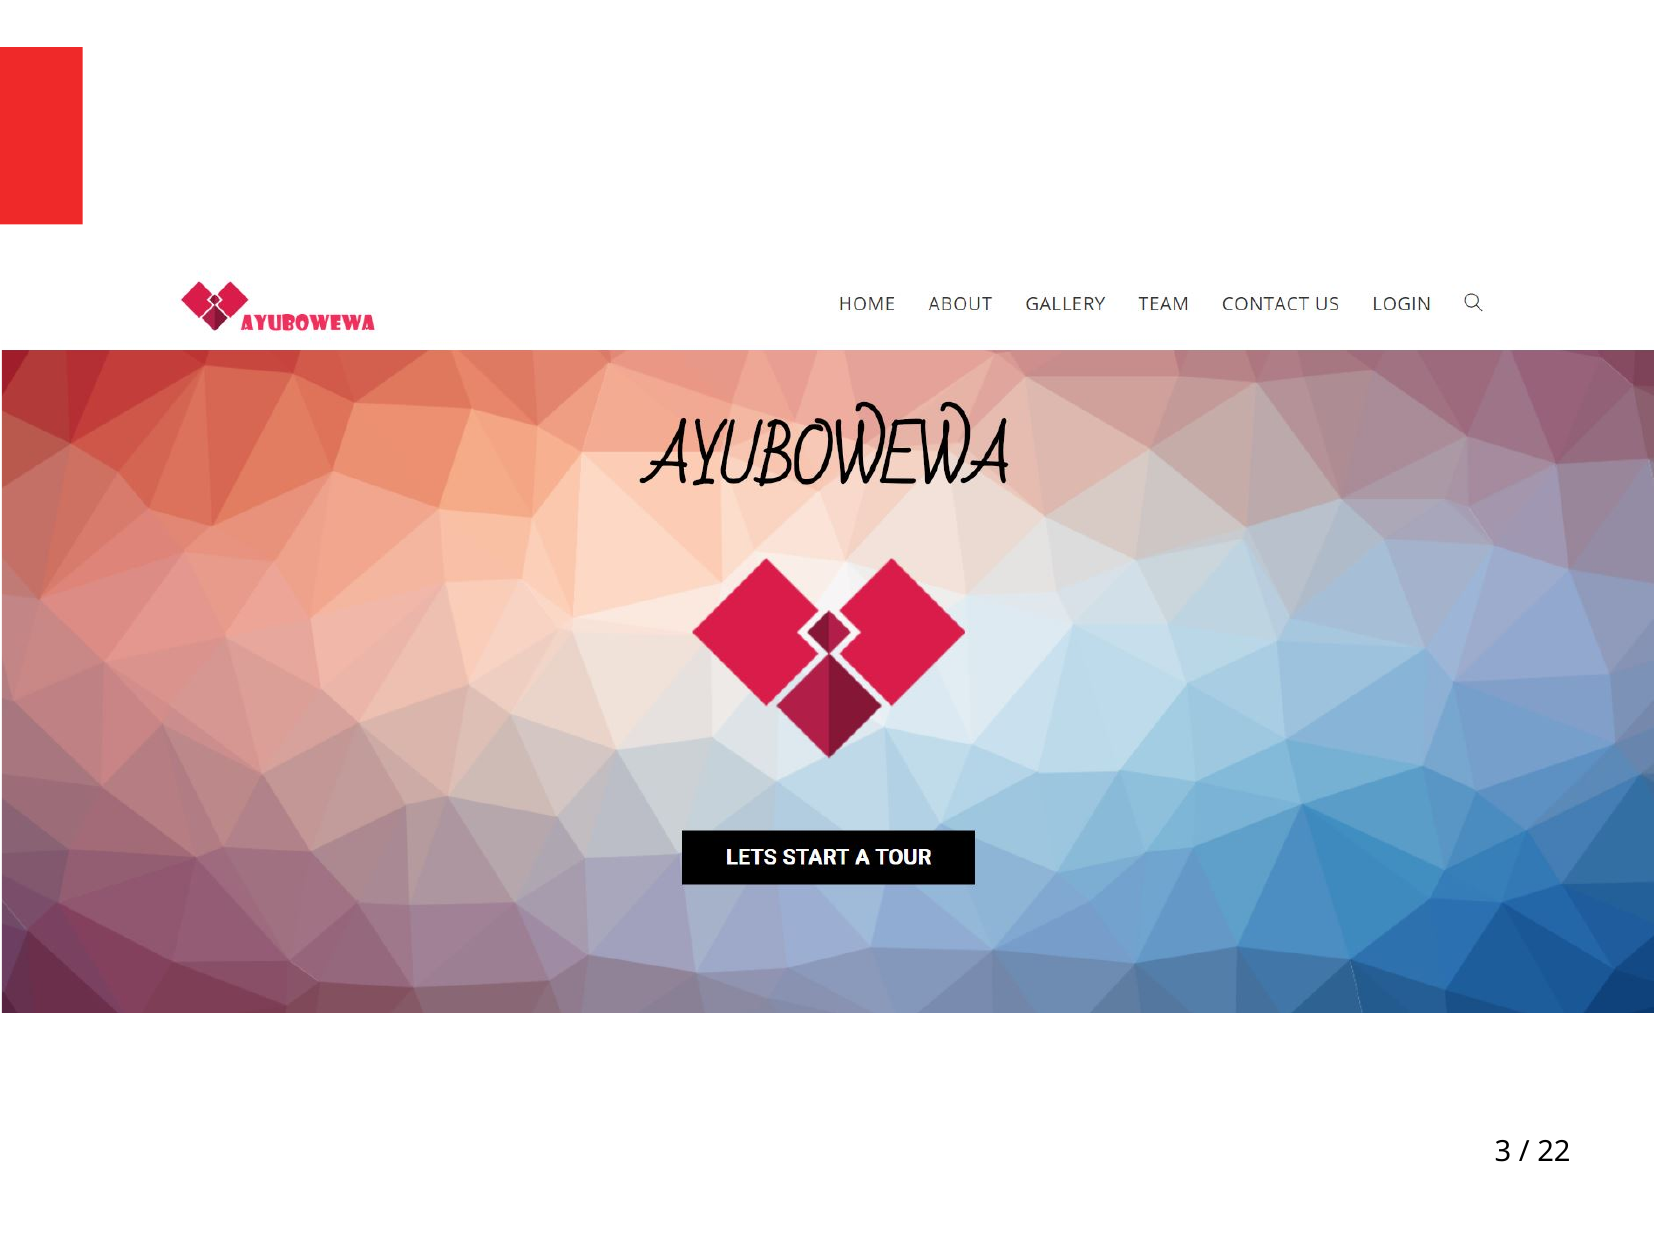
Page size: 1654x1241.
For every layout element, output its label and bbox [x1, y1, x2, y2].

picture [1, 270, 1654, 1013]
